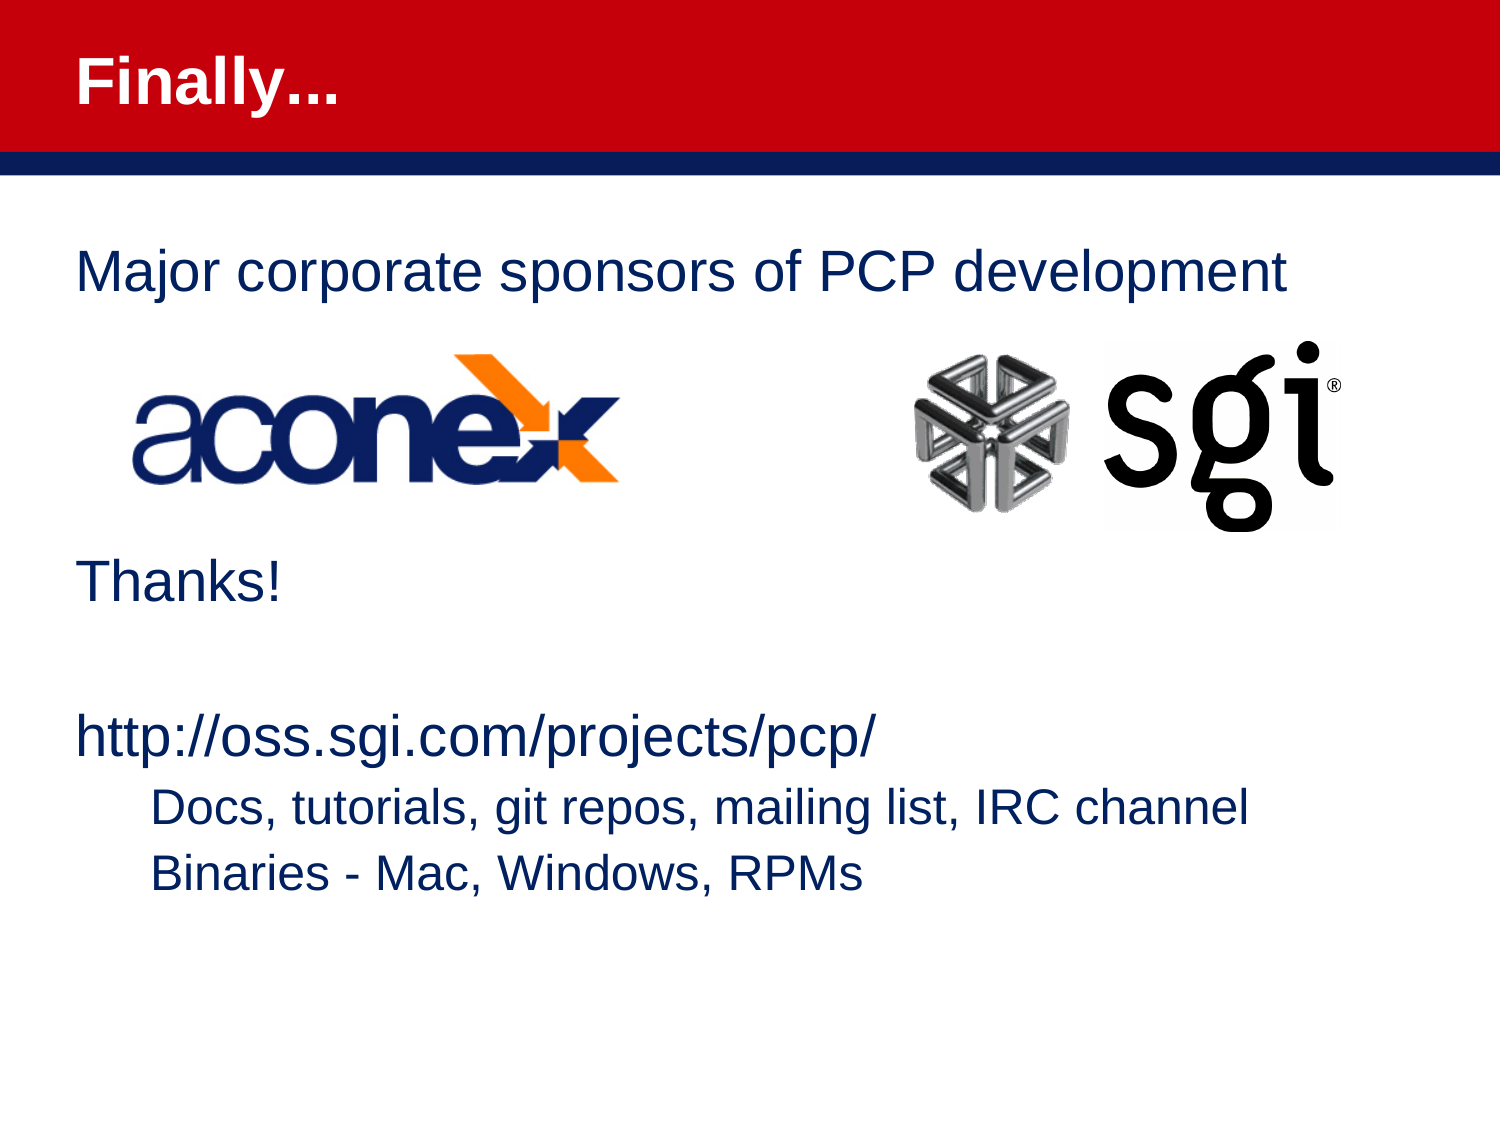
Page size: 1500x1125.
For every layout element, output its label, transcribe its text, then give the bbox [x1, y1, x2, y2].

picture [914, 354, 1070, 514]
picture [132, 354, 621, 485]
list Major corporate sponsors of PCP development Thanks! http://oss.sgi.com/projects/pcp/ Docs, tutorials, git repos, mailing list, IRC channel Binaries - Mac, Windows, RPMs [75, 238, 1425, 1038]
picture [1104, 341, 1341, 532]
title Finally... [75, 5, 1425, 158]
